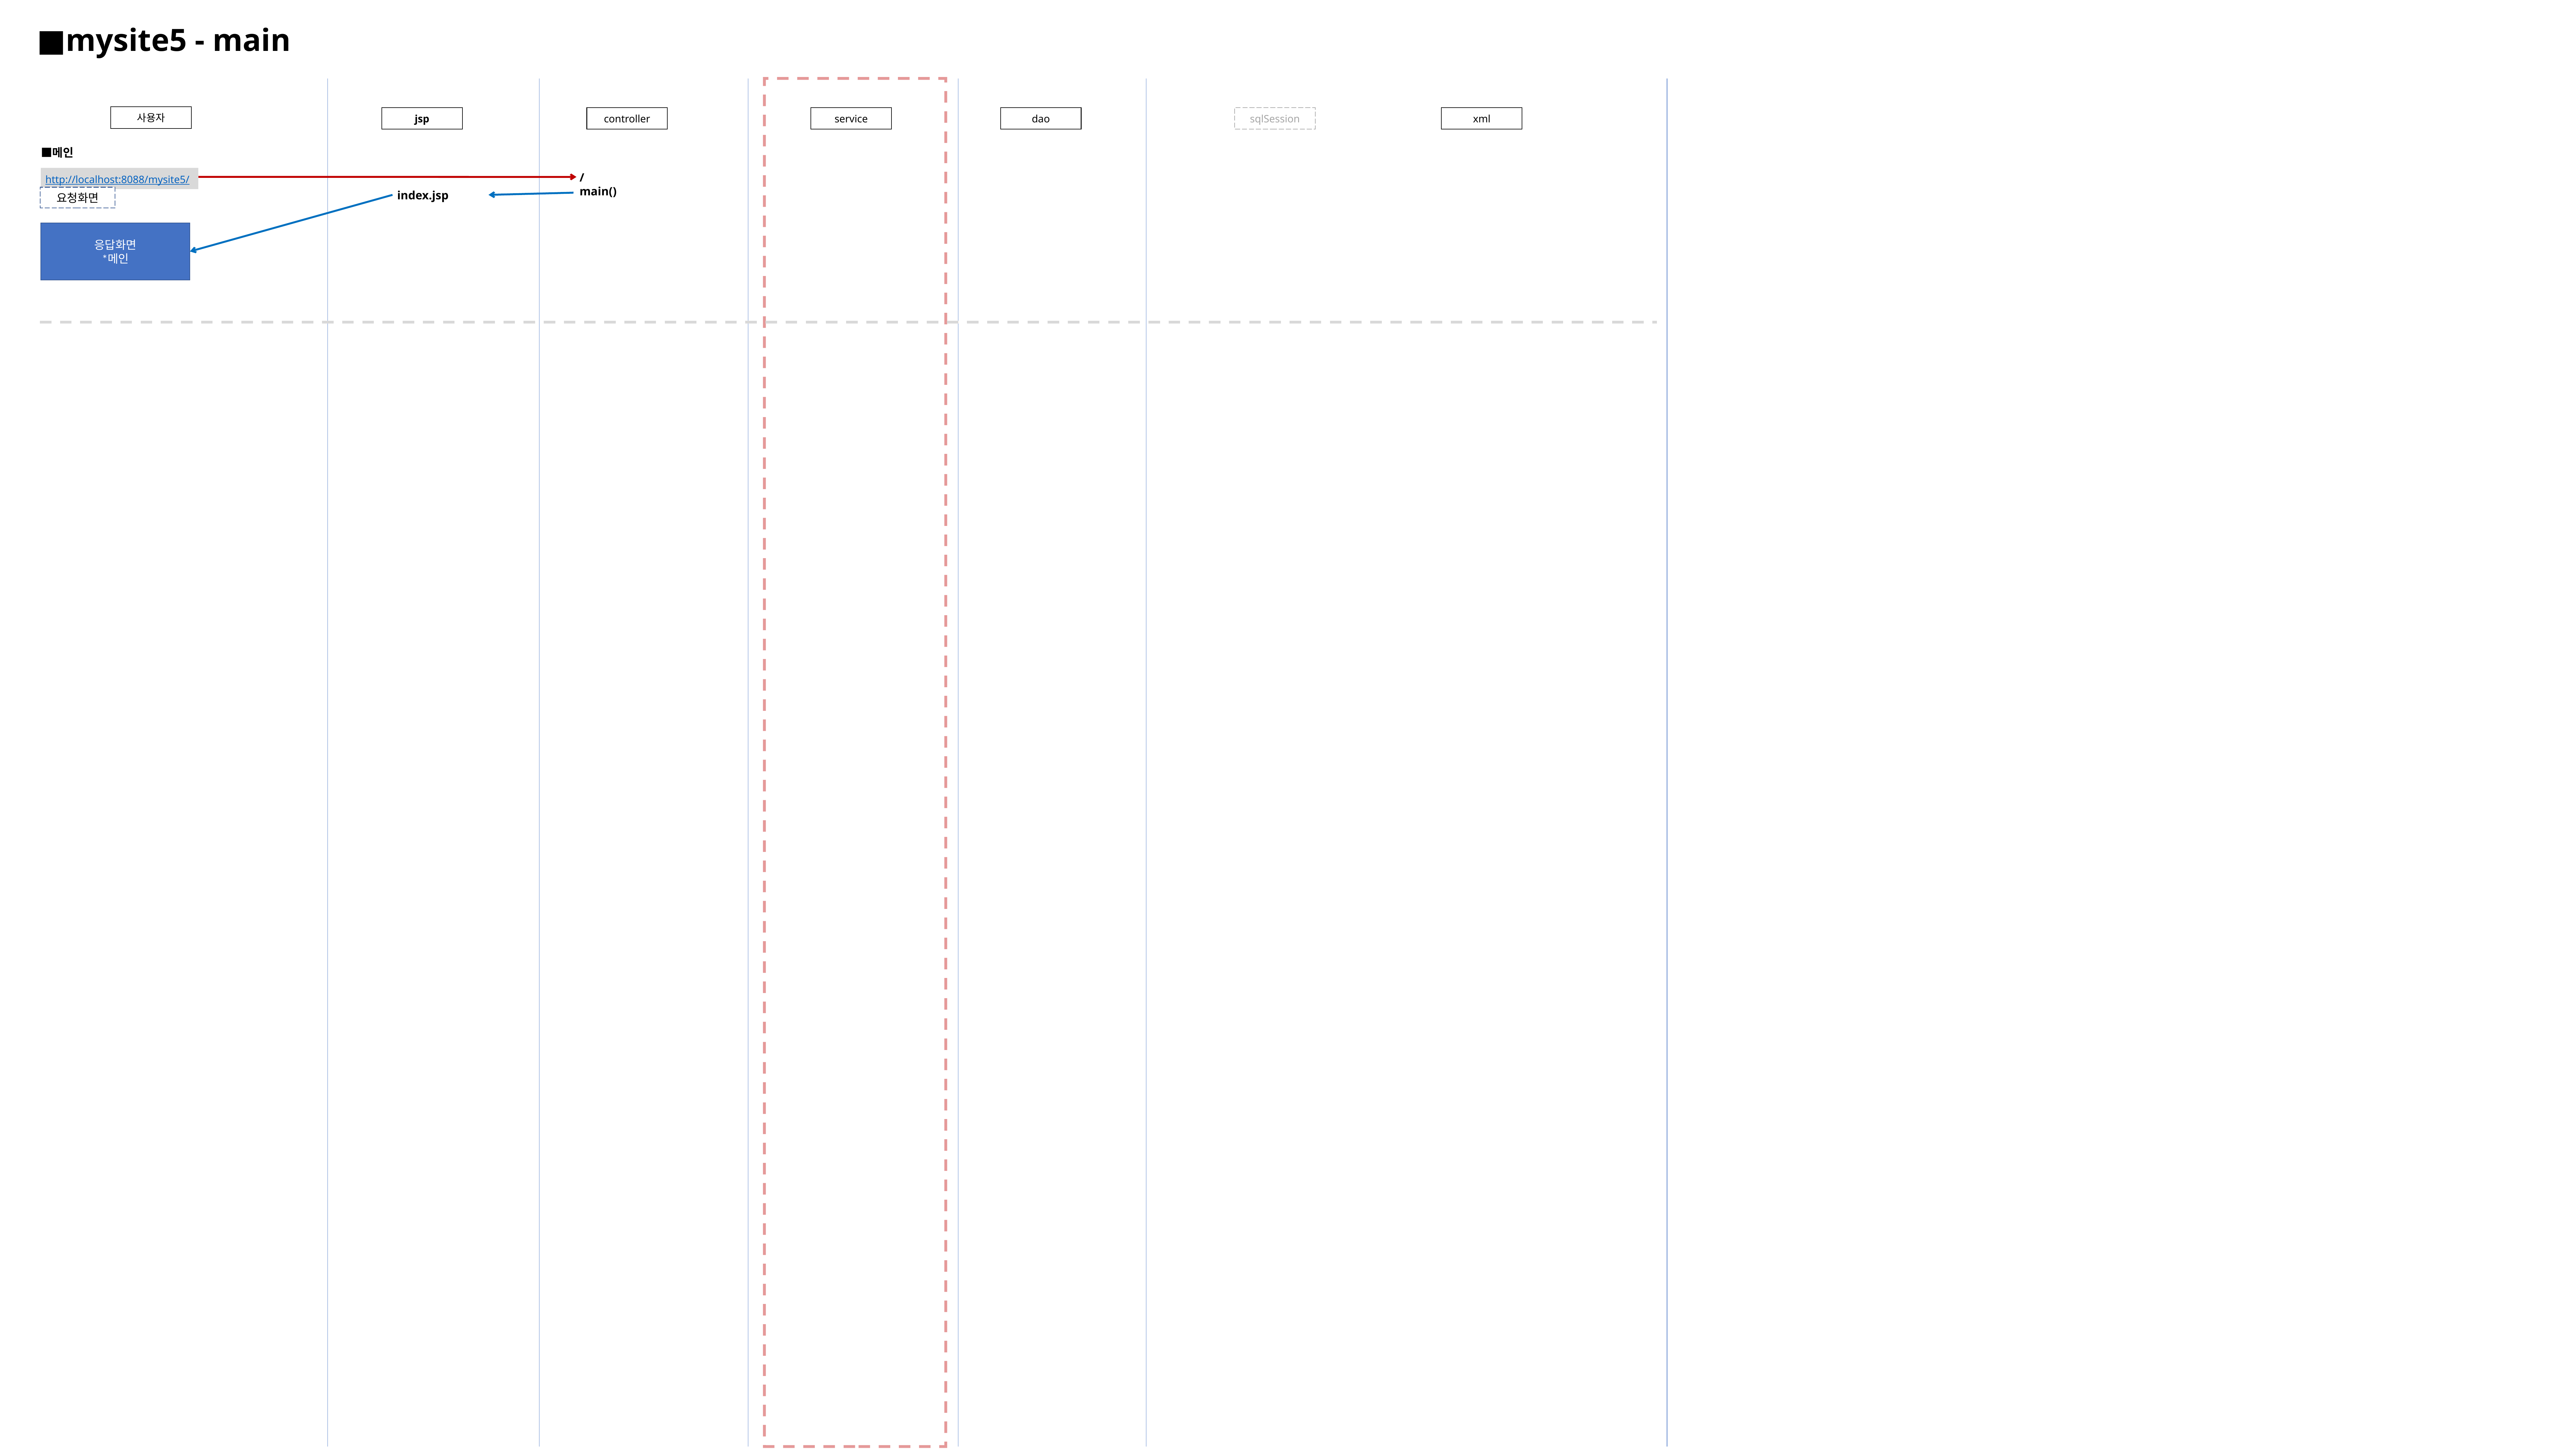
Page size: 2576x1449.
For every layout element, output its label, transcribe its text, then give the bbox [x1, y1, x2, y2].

text_box sqlSession [1234, 107, 1315, 129]
text_box 응답화면 *메인 [41, 223, 190, 280]
text_box xml [1441, 107, 1522, 129]
text_box dao [1000, 107, 1081, 129]
text_box 요청화면 [40, 187, 115, 208]
text_box ■mysite5 - main [32, 18, 341, 59]
text_box ■메인 [36, 143, 158, 161]
text_box service [811, 107, 892, 129]
text_box jsp [381, 107, 462, 129]
text_box http://localhost:8088/mysite5/ [41, 168, 198, 189]
text_box controller [587, 107, 668, 129]
text_box 사용자 [111, 107, 191, 128]
text_box / main() [575, 168, 655, 200]
text_box index.jsp [393, 186, 500, 204]
